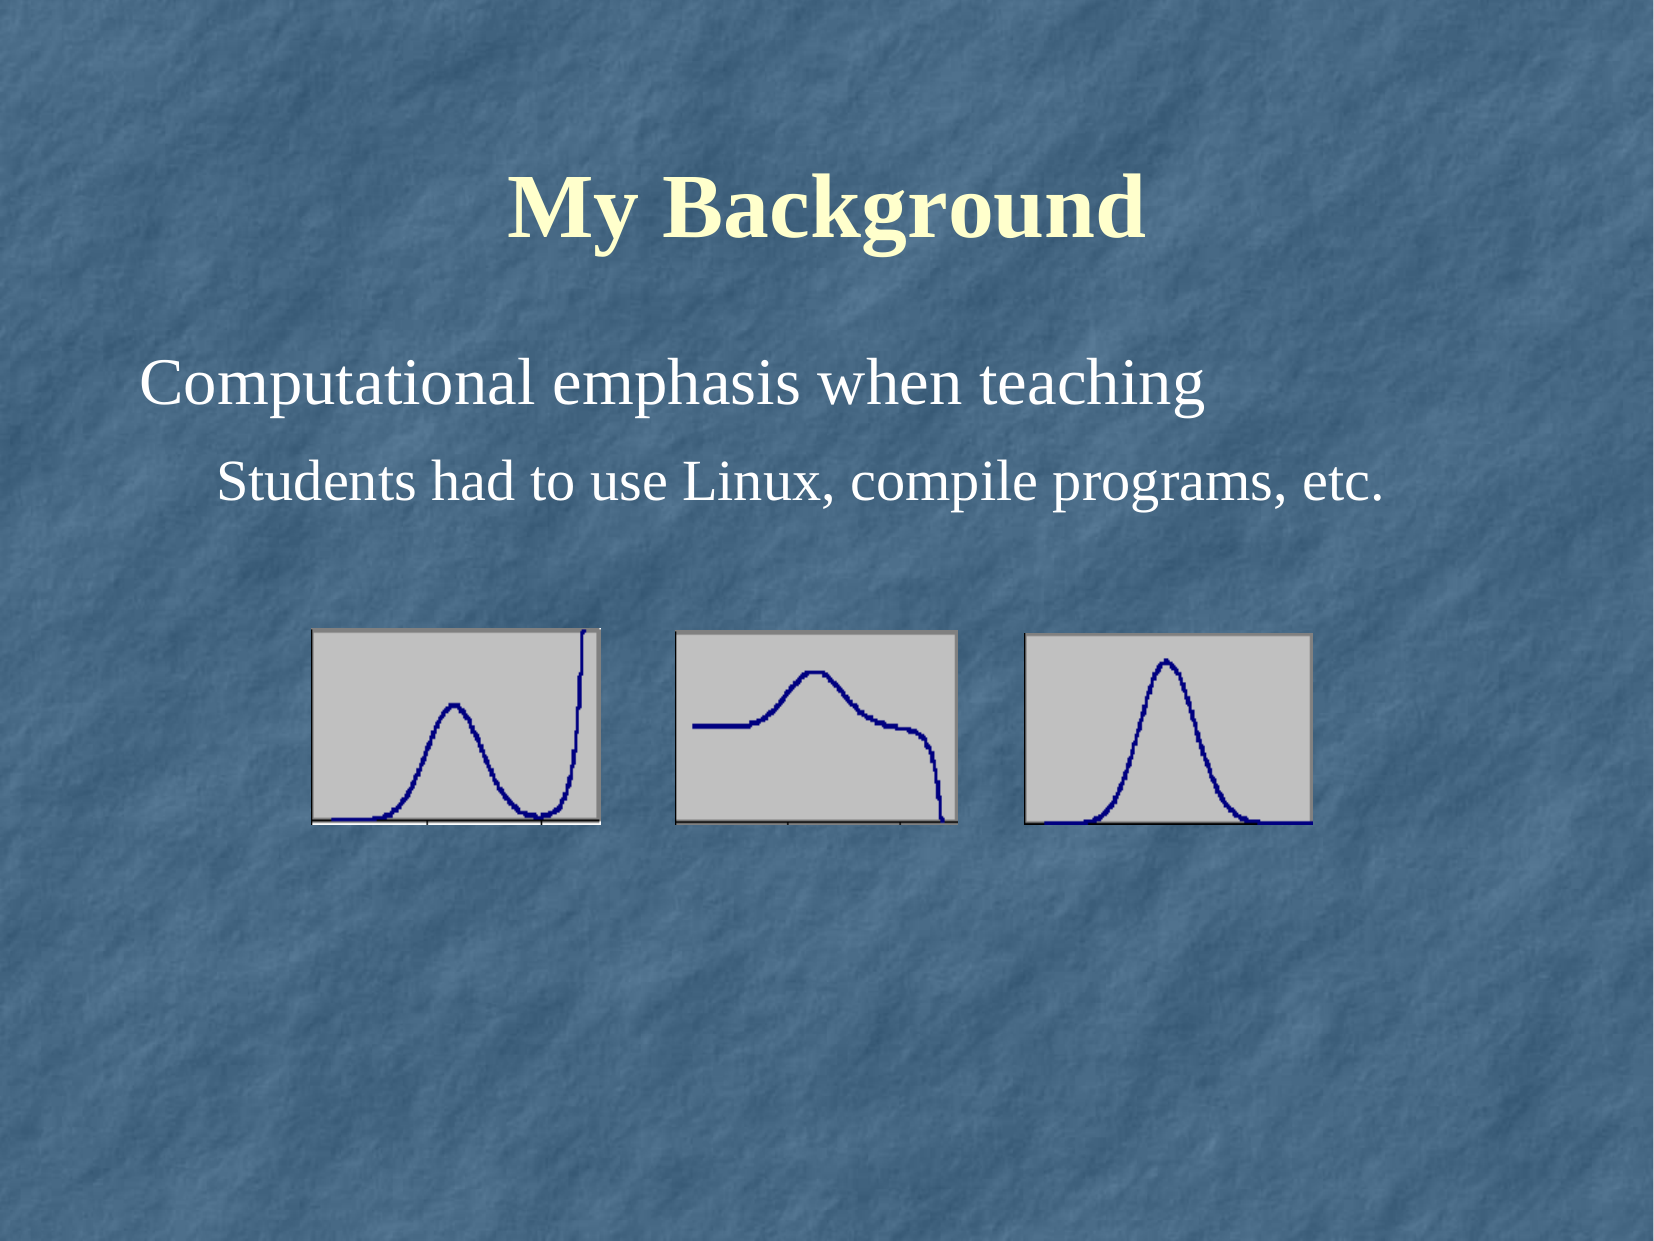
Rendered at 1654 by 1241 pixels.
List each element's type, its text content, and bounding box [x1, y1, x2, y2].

title My Background [121, 102, 1534, 311]
list Computational emphasis when teaching Students had to use Linux, compile programs, etc. [121, 344, 1534, 809]
picture [0, 0, 1654, 1241]
